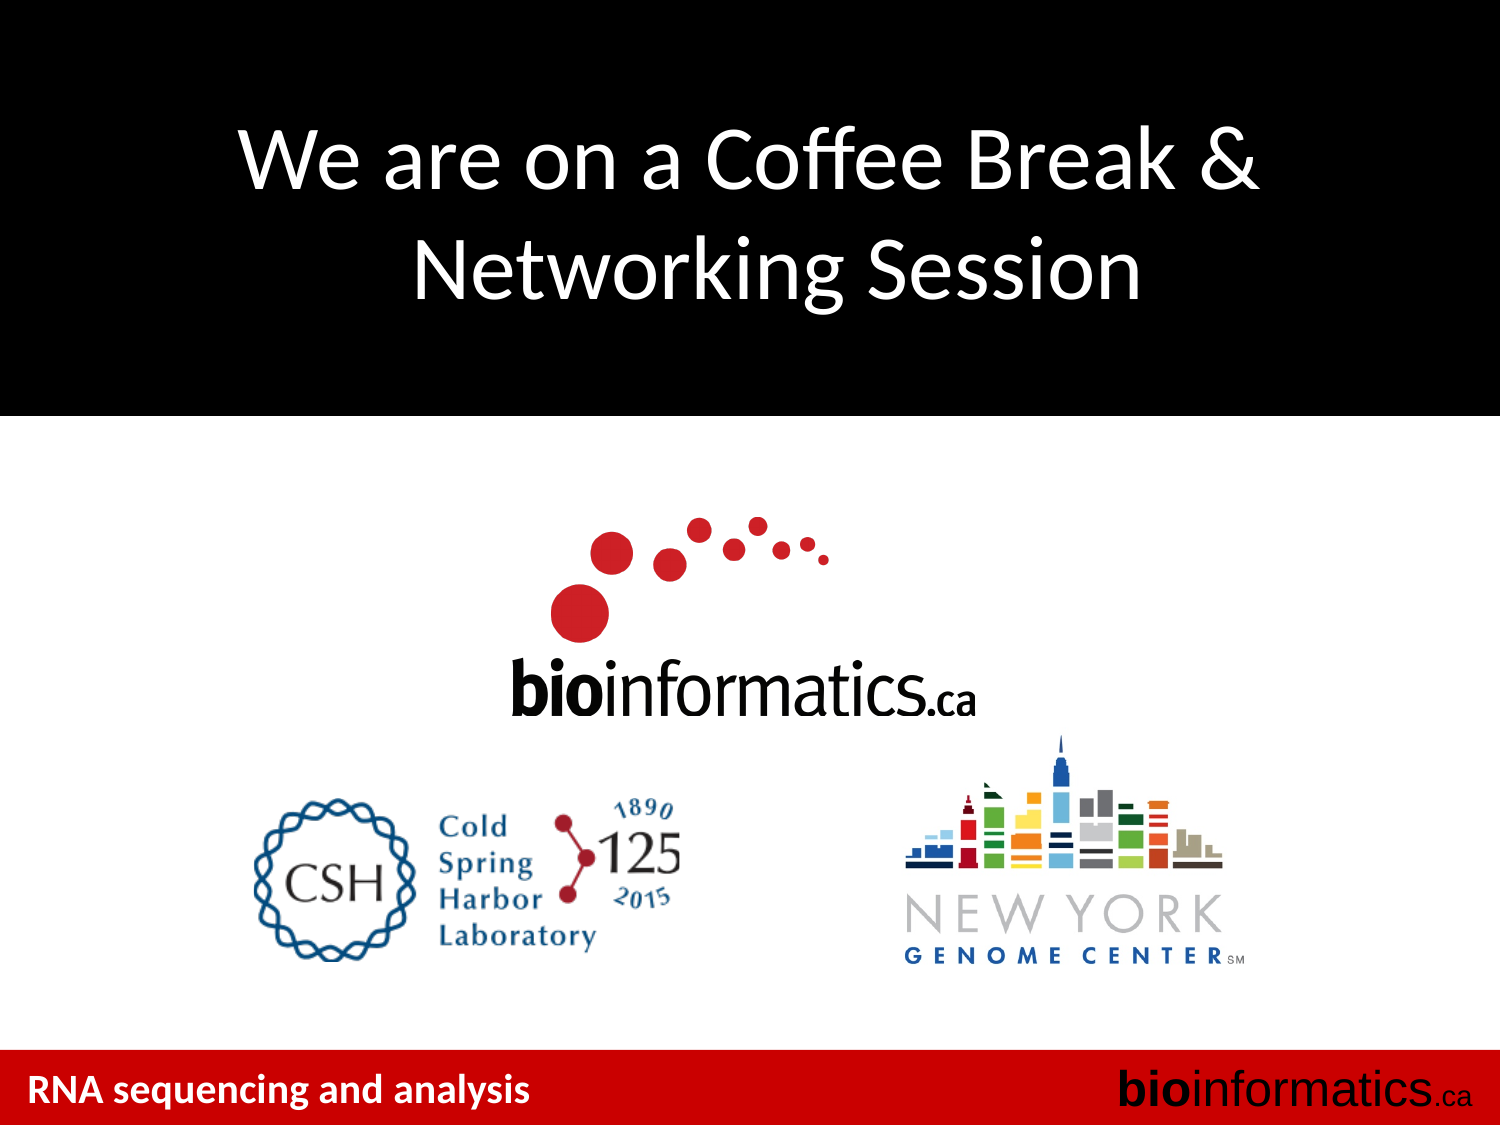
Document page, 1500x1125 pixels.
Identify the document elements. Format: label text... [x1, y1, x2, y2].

picture [891, 727, 1257, 972]
picture [512, 517, 976, 716]
picture [253, 798, 680, 962]
list We are on a Coffee Break & Networking Session [0, 0, 1500, 416]
